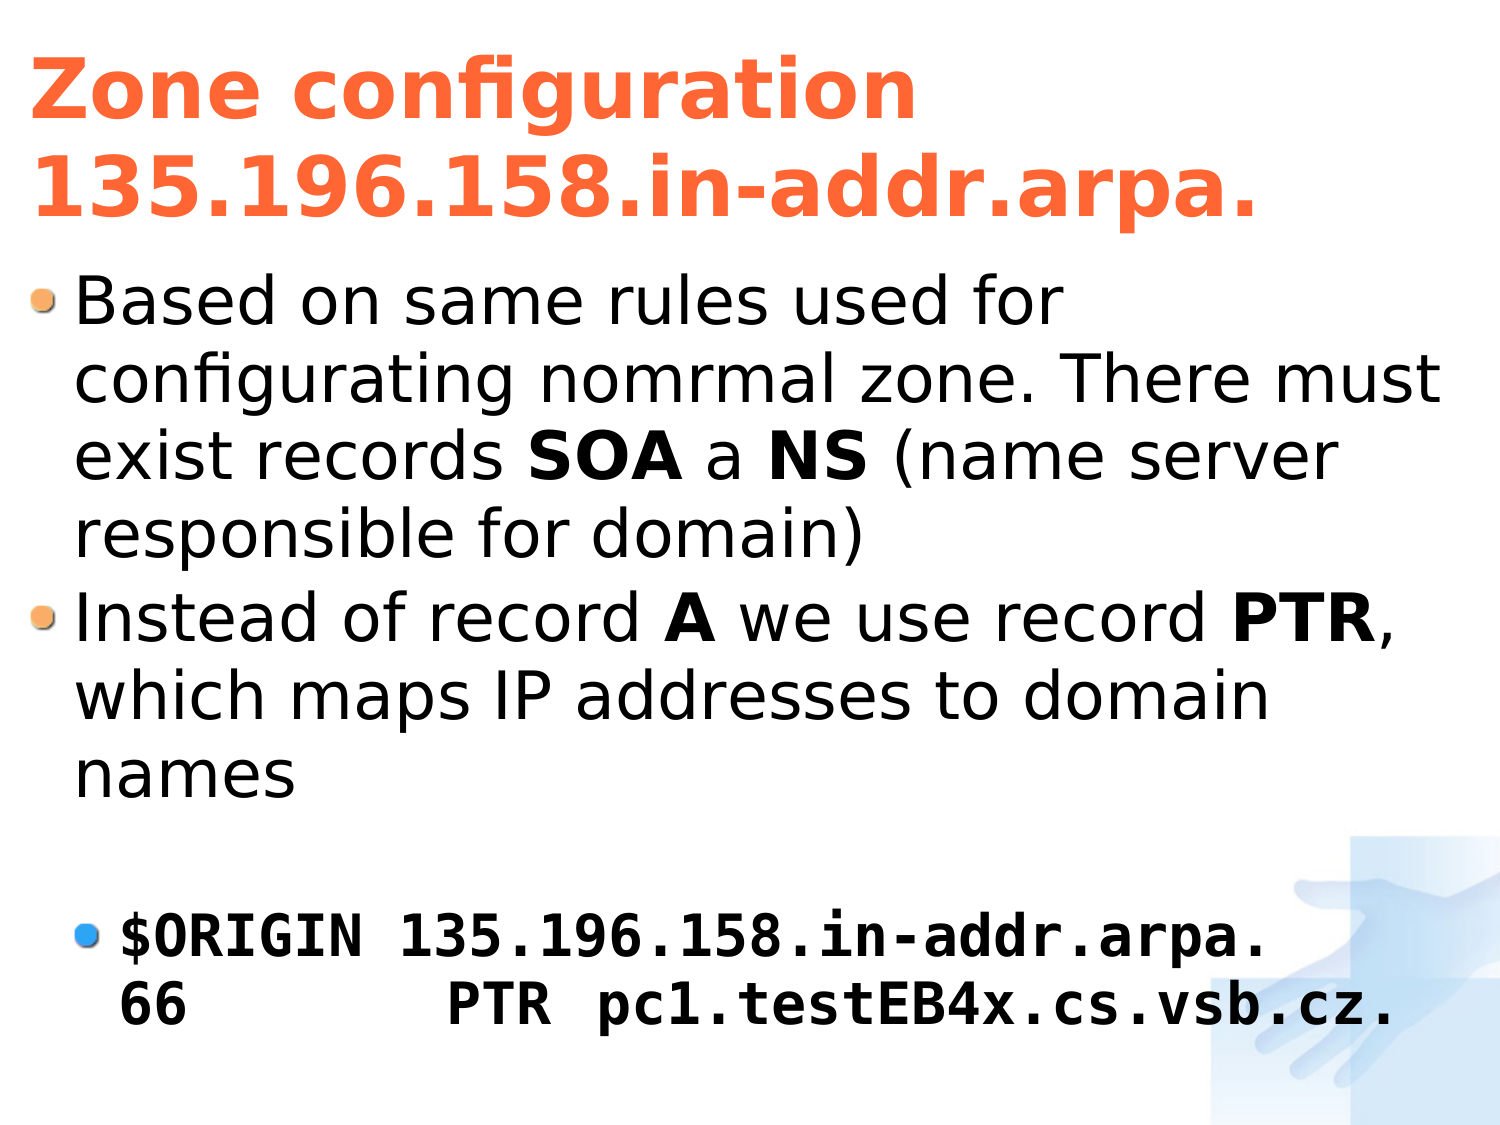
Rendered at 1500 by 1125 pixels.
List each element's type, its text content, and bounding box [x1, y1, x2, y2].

title Zone configuration 135.196.158.in-addr.arpa. [29, 21, 1477, 257]
list Based on same rules used for configurating nomrmal zone. There must exist records SOA a NS (name server responsible for domain) Instead of record A we use record PTR, which maps IP addresses to domain names $ORIGIN 135.196.158.in-addr.arpa. 66 PTR pc1.testEB4x.cs.vsb.cz. [29, 262, 1477, 1093]
picture [0, 0, 1500, 1125]
